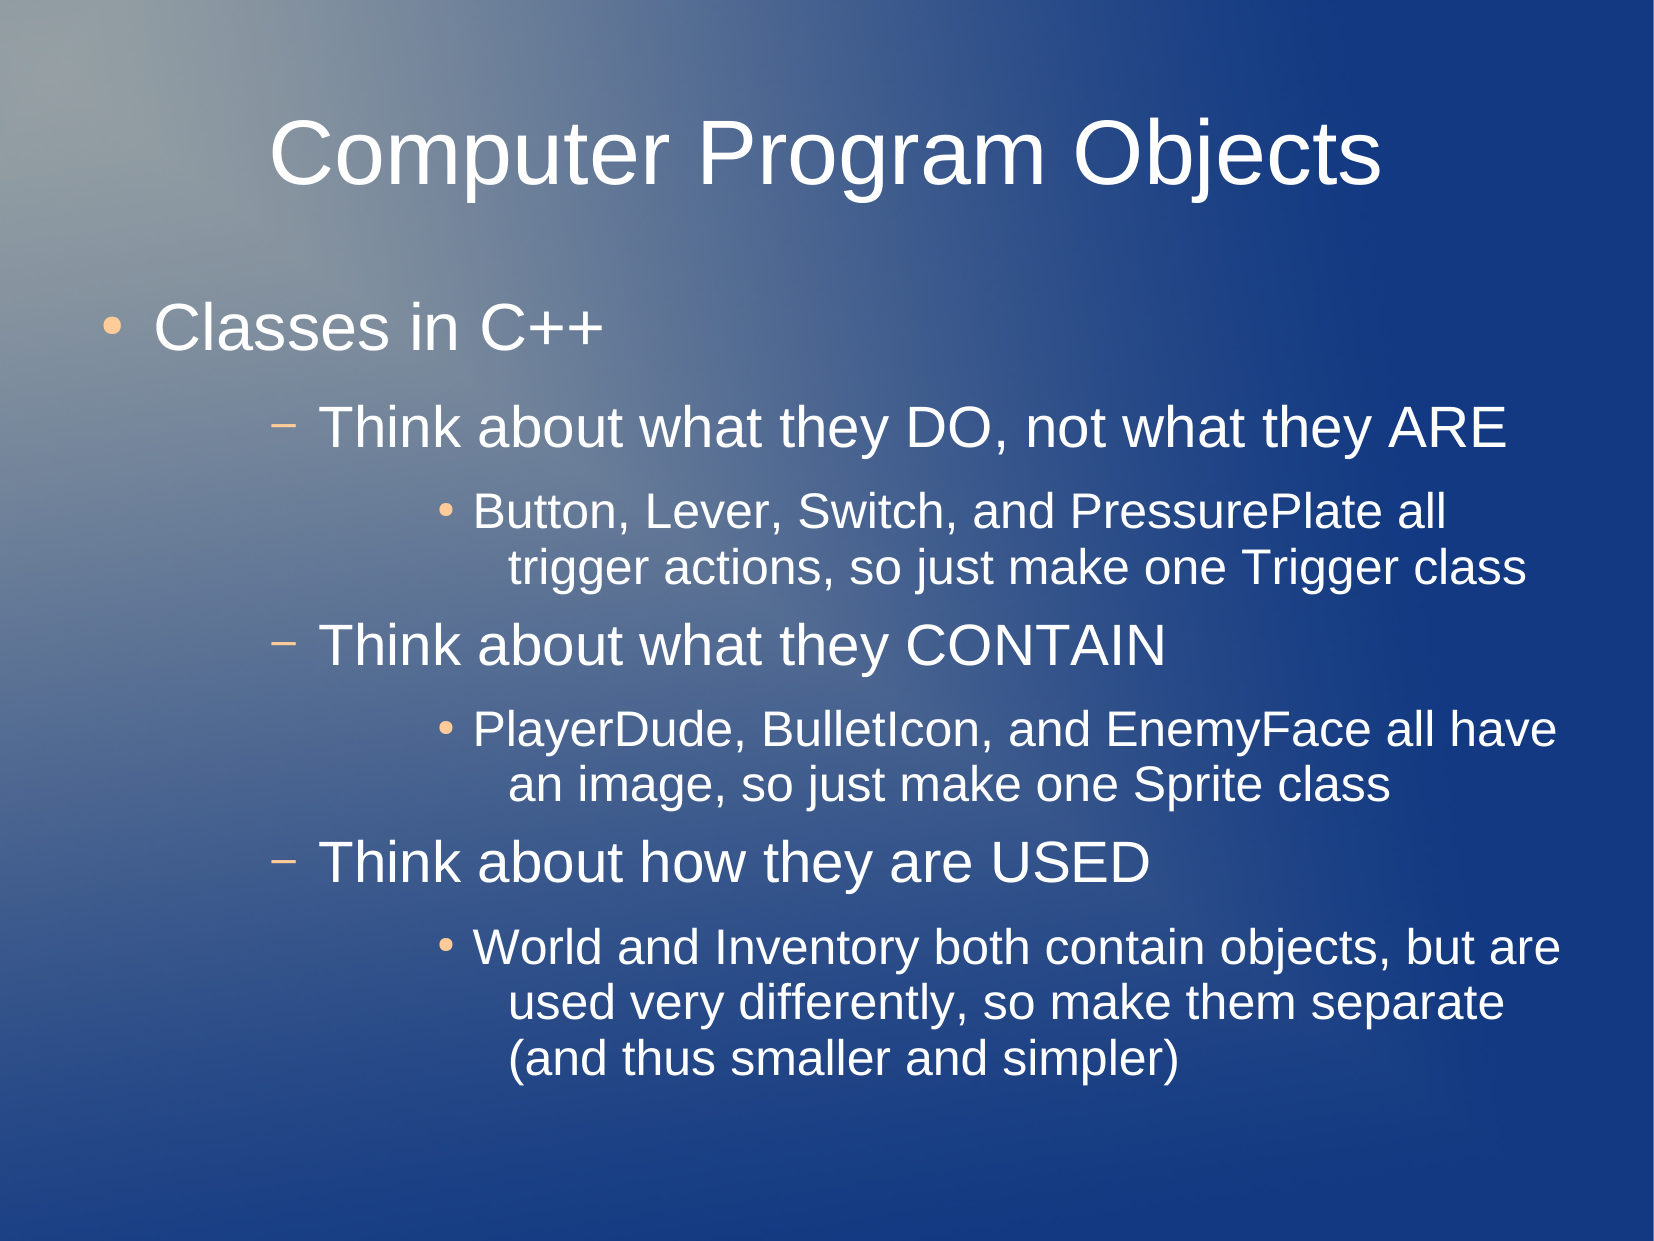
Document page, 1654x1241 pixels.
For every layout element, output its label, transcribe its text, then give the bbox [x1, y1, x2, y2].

title Computer Program Objects [82, 49, 1571, 257]
list Classes in C++ Think about what they DO, not what they ARE Button, Lever, Switch, and PressurePlate all trigger actions, so just make one Trigger class Think about what they CONTAIN PlayerDude, BulletIcon, and EnemyFace all have an image, so just make one Sprite class Think about how they are USED World and Inventory both contain objects, but are used very differently, so make them separate (and thus smaller and simpler) [82, 290, 1571, 1109]
picture [0, 0, 1654, 1241]
